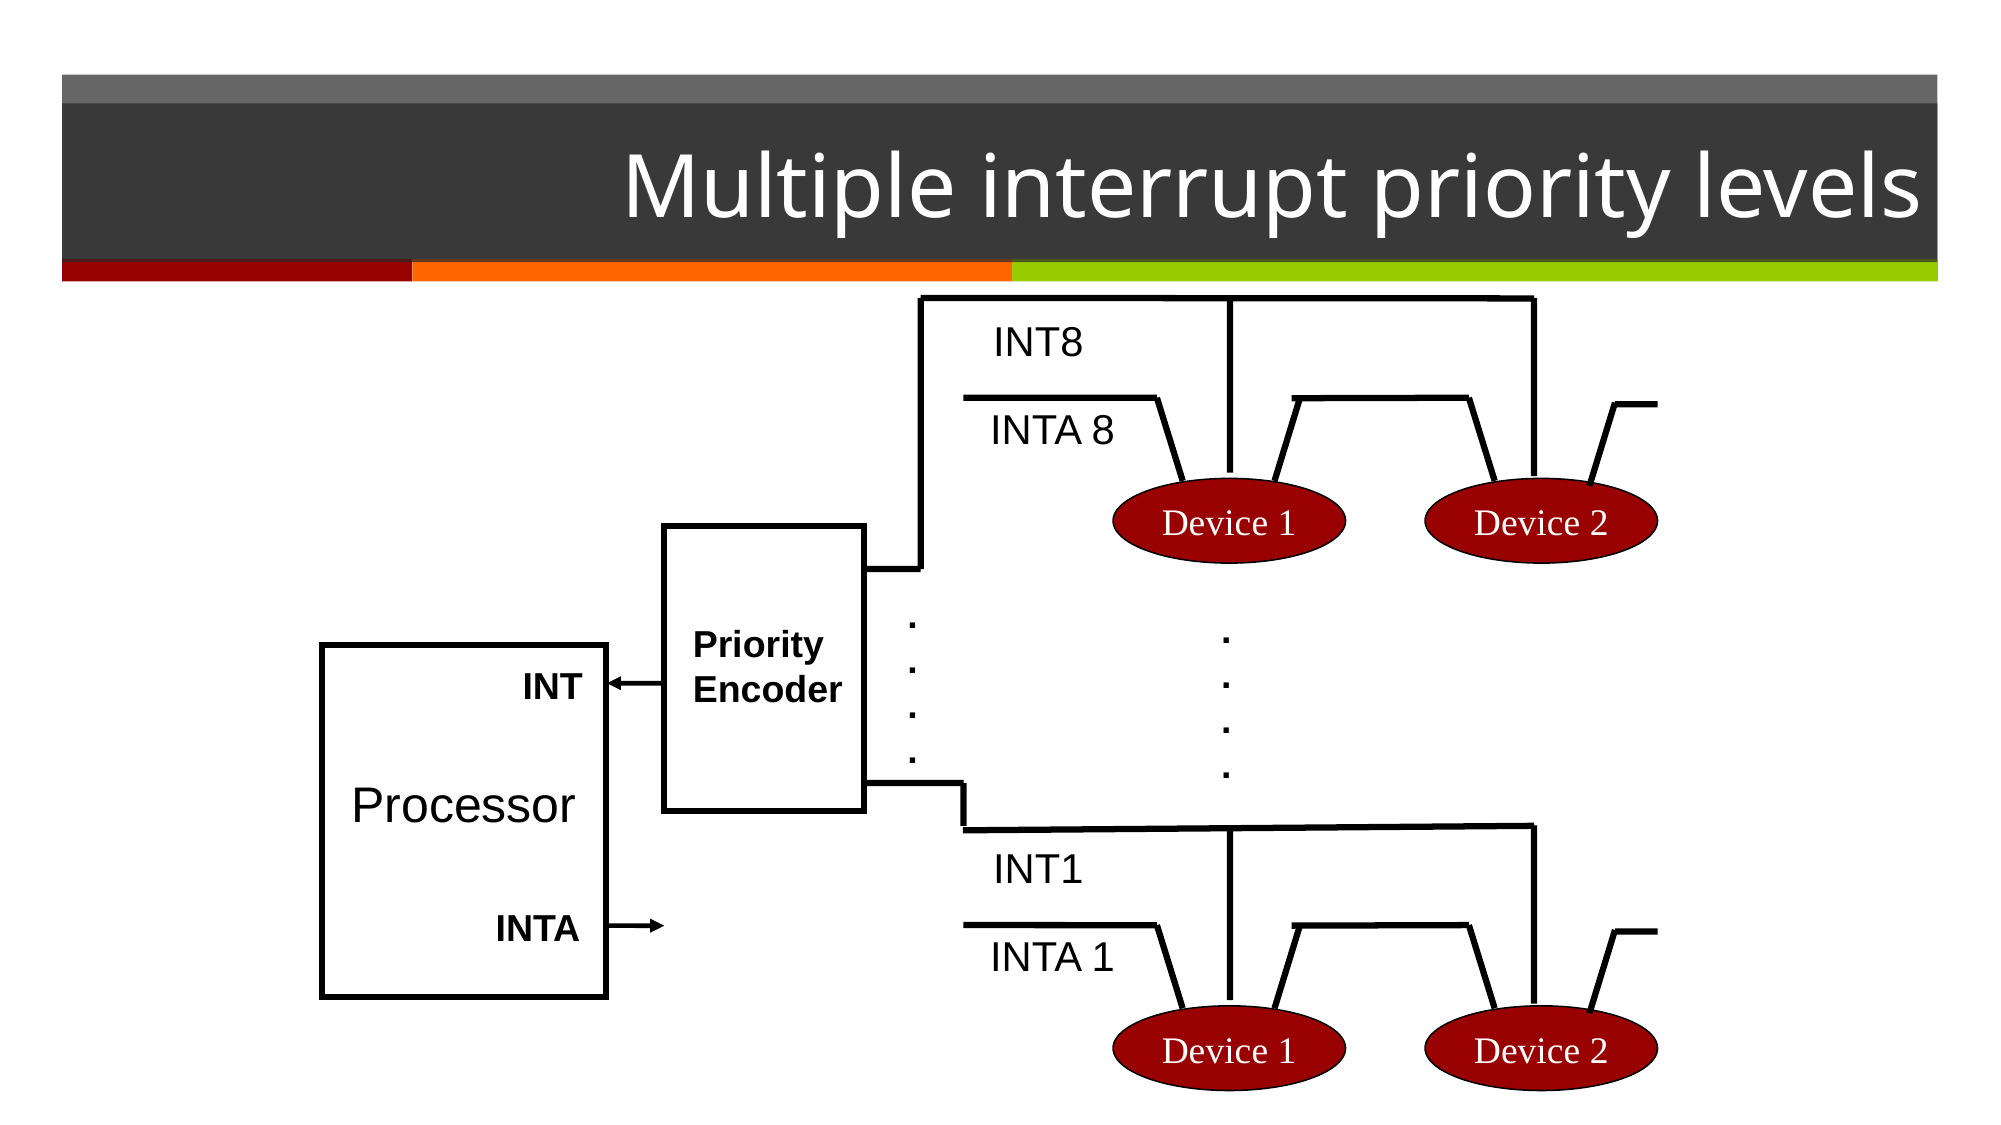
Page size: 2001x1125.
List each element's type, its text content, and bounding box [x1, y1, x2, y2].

text_box Device 1 [1113, 1005, 1346, 1091]
title Multiple interrupt priority levels [62, 103, 1938, 263]
text_box Priority Encoder [678, 612, 884, 718]
text_box INT8 [978, 307, 1164, 373]
text_box . . . . [892, 583, 933, 778]
text_box INTA [480, 896, 665, 957]
text_box Device 2 [1425, 478, 1658, 564]
text_box . . . . [1206, 598, 1247, 794]
text_box INTA 1 [975, 922, 1178, 988]
text_box Processor [321, 645, 607, 997]
text_box INT [507, 654, 598, 715]
text_box Device 2 [1425, 1005, 1658, 1091]
text_box INT1 [978, 834, 1164, 900]
text_box INTA 8 [975, 395, 1178, 461]
text_box Device 1 [1113, 478, 1346, 564]
